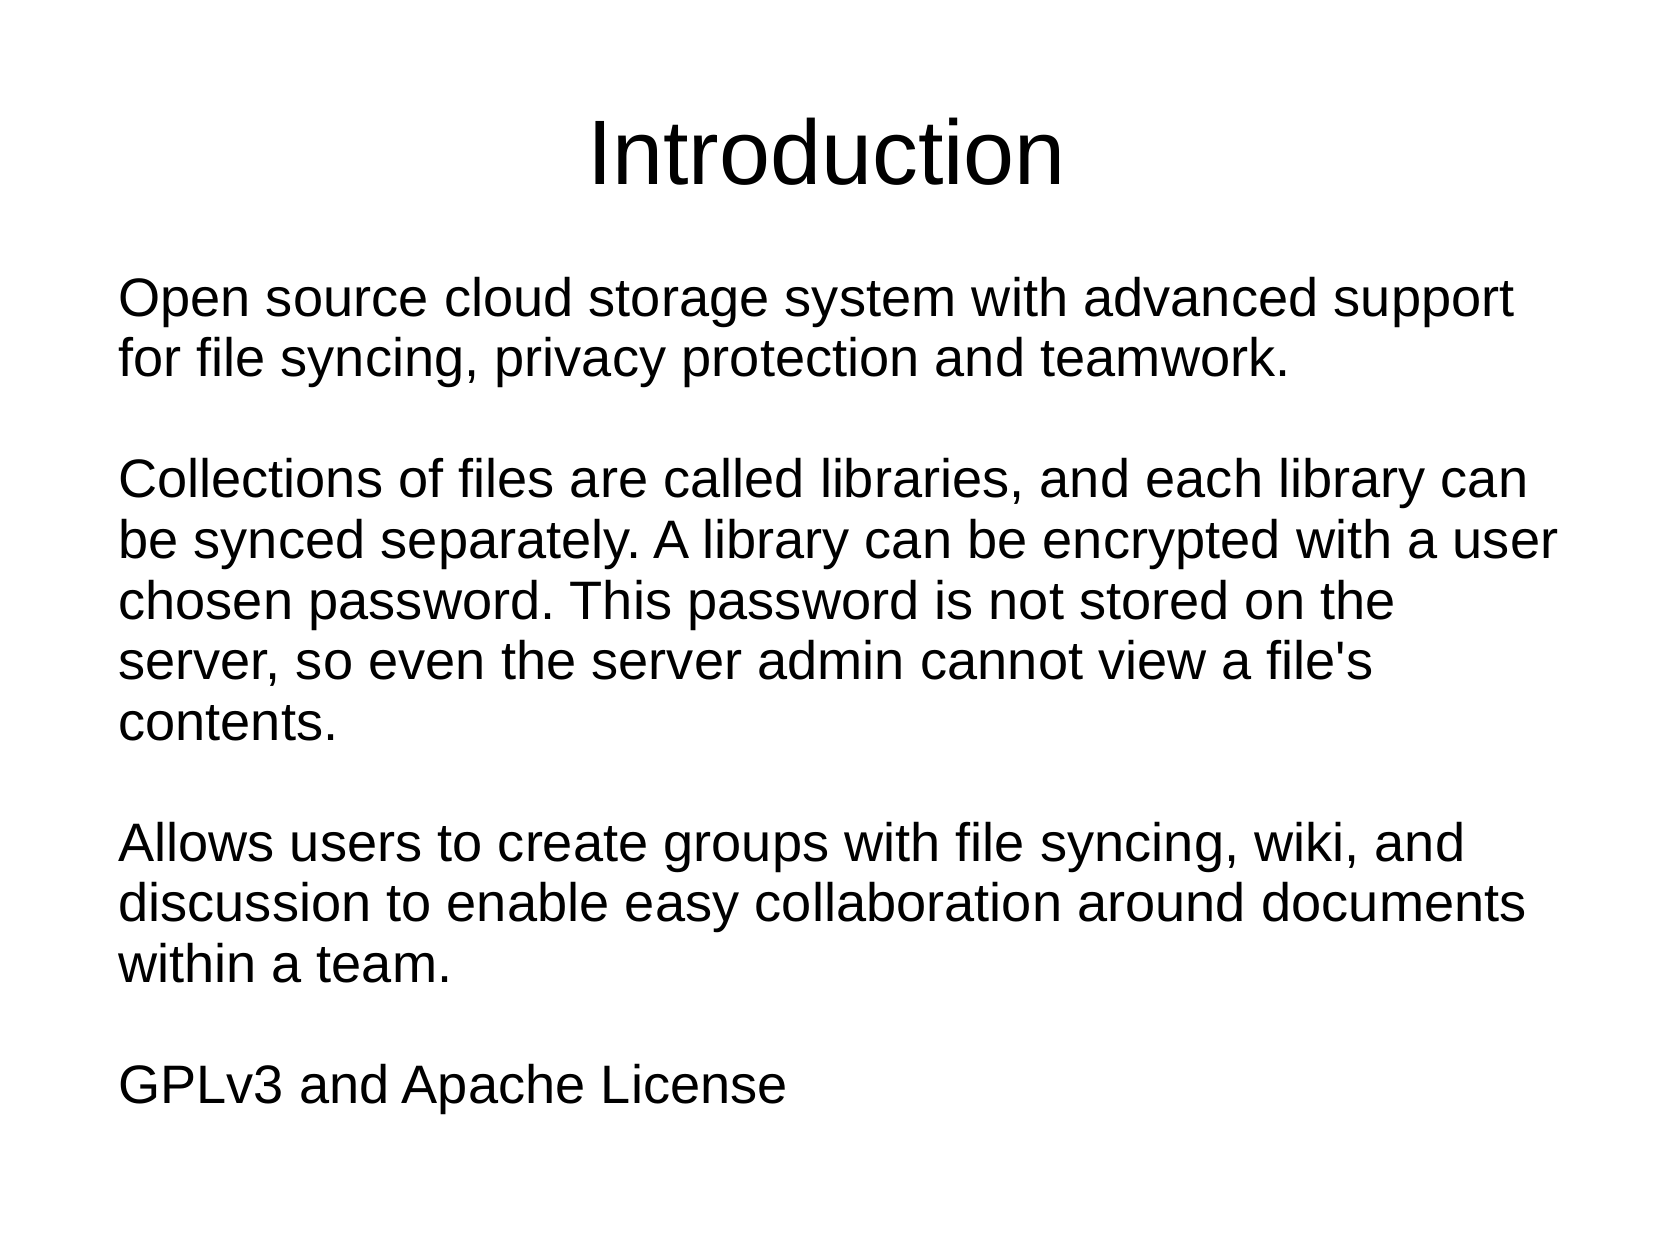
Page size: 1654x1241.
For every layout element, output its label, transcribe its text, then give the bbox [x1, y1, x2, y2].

subtitle Open source cloud storage system with advanced support for file syncing, privacy protection and teamwork. Collections of files are called libraries, and each library can be synced separately. A library can be encrypted with a user chosen password. This password is not stored on the server, so even the server admin cannot view a file's contents. Allows users to create groups with file syncing, wiki, and discussion to enable easy collaboration around documents within a team. GPLv3 and Apache License [82, 265, 1571, 1117]
title Introduction [82, 49, 1571, 257]
